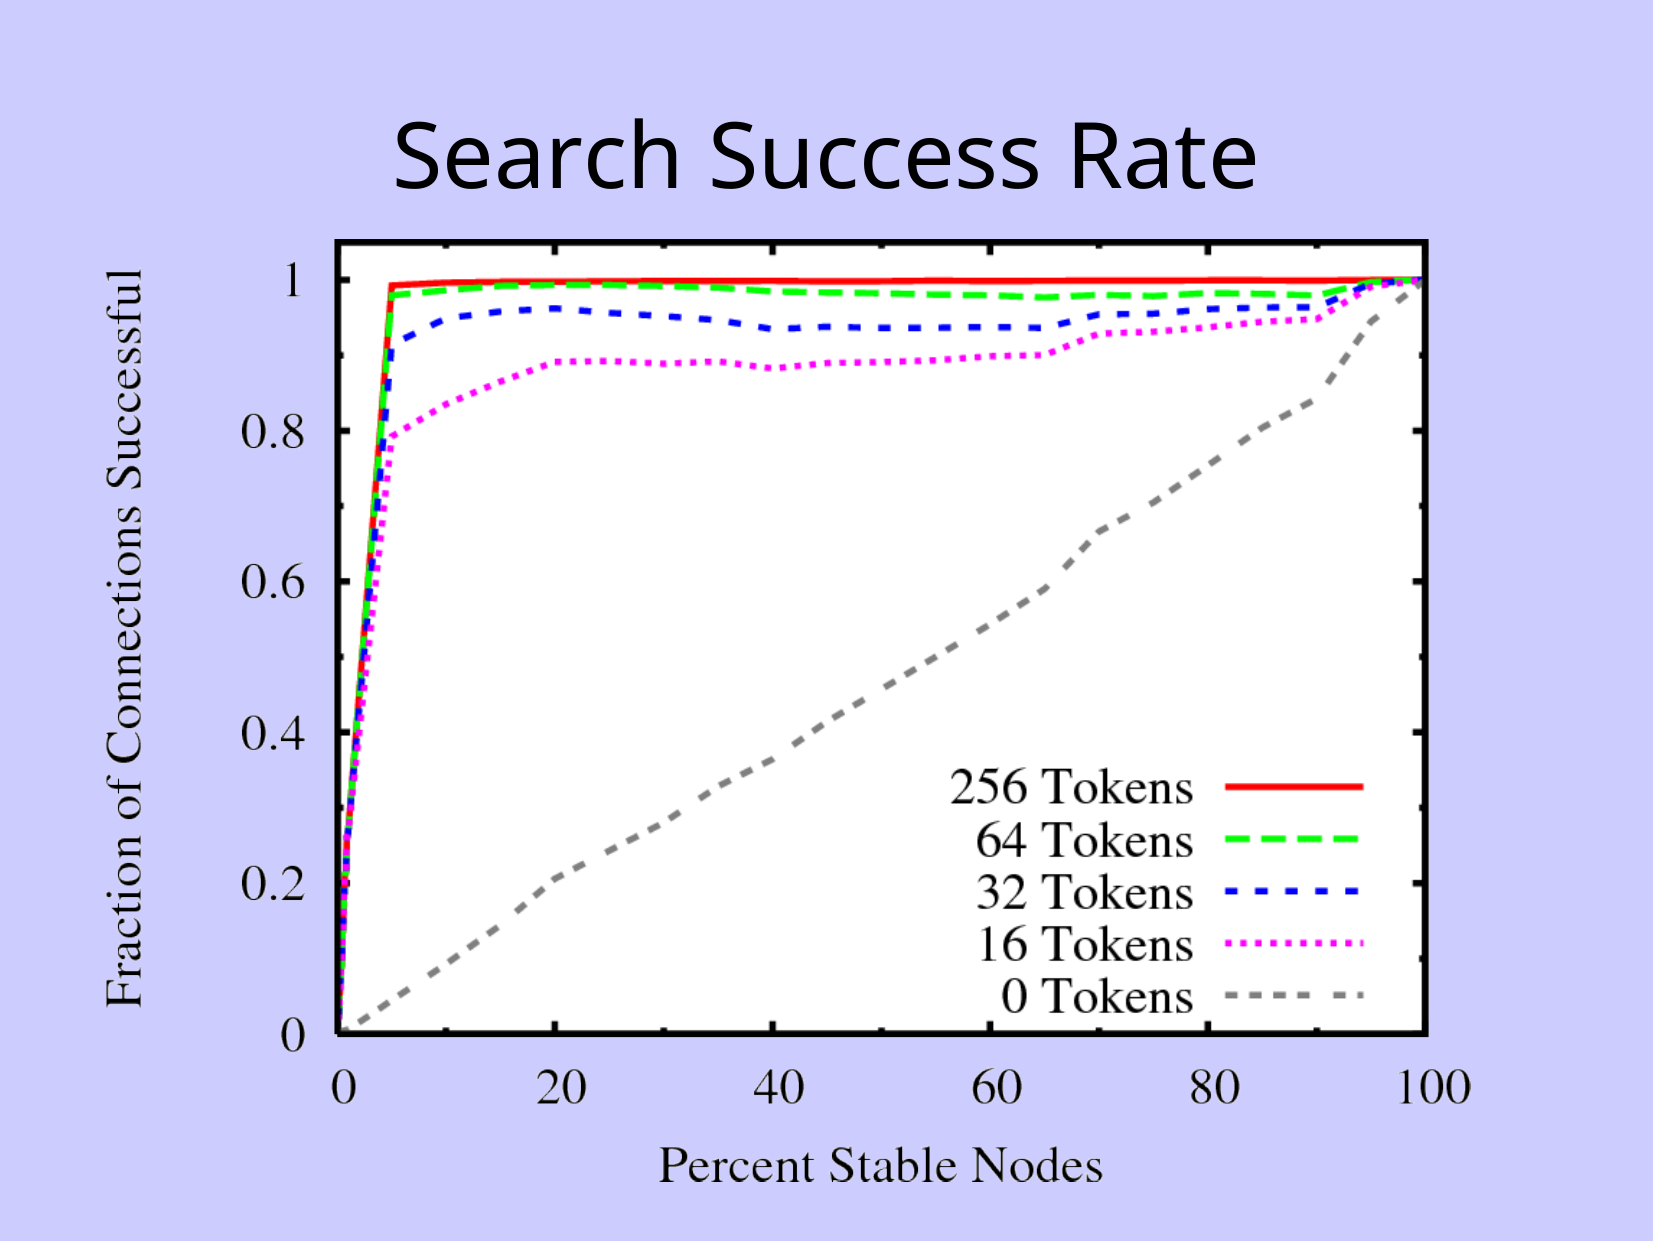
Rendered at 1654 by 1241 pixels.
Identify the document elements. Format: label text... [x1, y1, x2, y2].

title Search Success Rate [82, 56, 1571, 250]
picture [105, 239, 1471, 1182]
